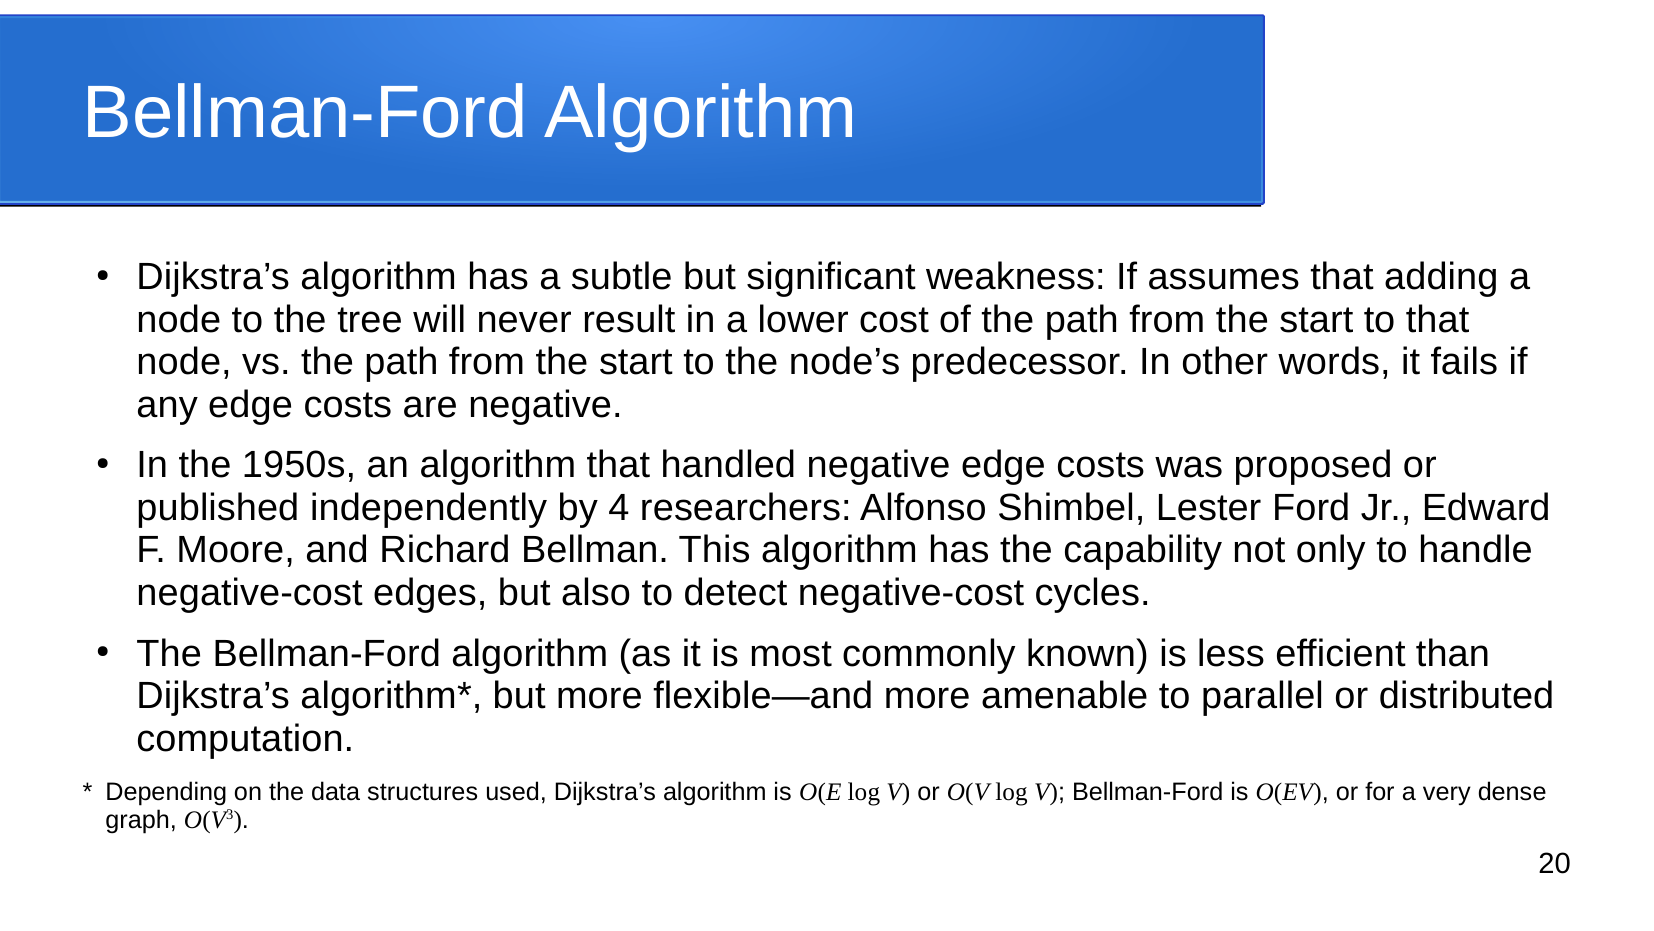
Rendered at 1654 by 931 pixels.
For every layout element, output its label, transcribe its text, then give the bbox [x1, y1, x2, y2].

title Bellman-Ford Algorithm [82, 35, 1235, 189]
list Dijkstra’s algorithm has a subtle but significant weakness: If assumes that adding a node to the tree will never result in a lower cost of the path from the start to that node, vs. the path from the start to the node’s predecessor. In other words, it fails if any edge costs are negative. In the 1950s, an algorithm that handled negative edge costs was proposed or published independently by 4 researchers: Alfonso Shimbel, Lester Ford Jr., Edward F. Moore, and Richard Bellman. This algorithm has the capability not only to handle negative-cost edges, but also to detect negative-cost cycles. The Bellman-Ford algorithm (as it is most commonly known) is less efficient than Dijkstra’s algorithm*, but more flexible—and more amenable to parallel or distributed computation. * Depending on the data structures used, Dijkstra’s algorithm is O(E log V) or O(V log V); Bellman-Ford is O(EV), or for a very dense graph, O(V3). [82, 255, 1571, 837]
